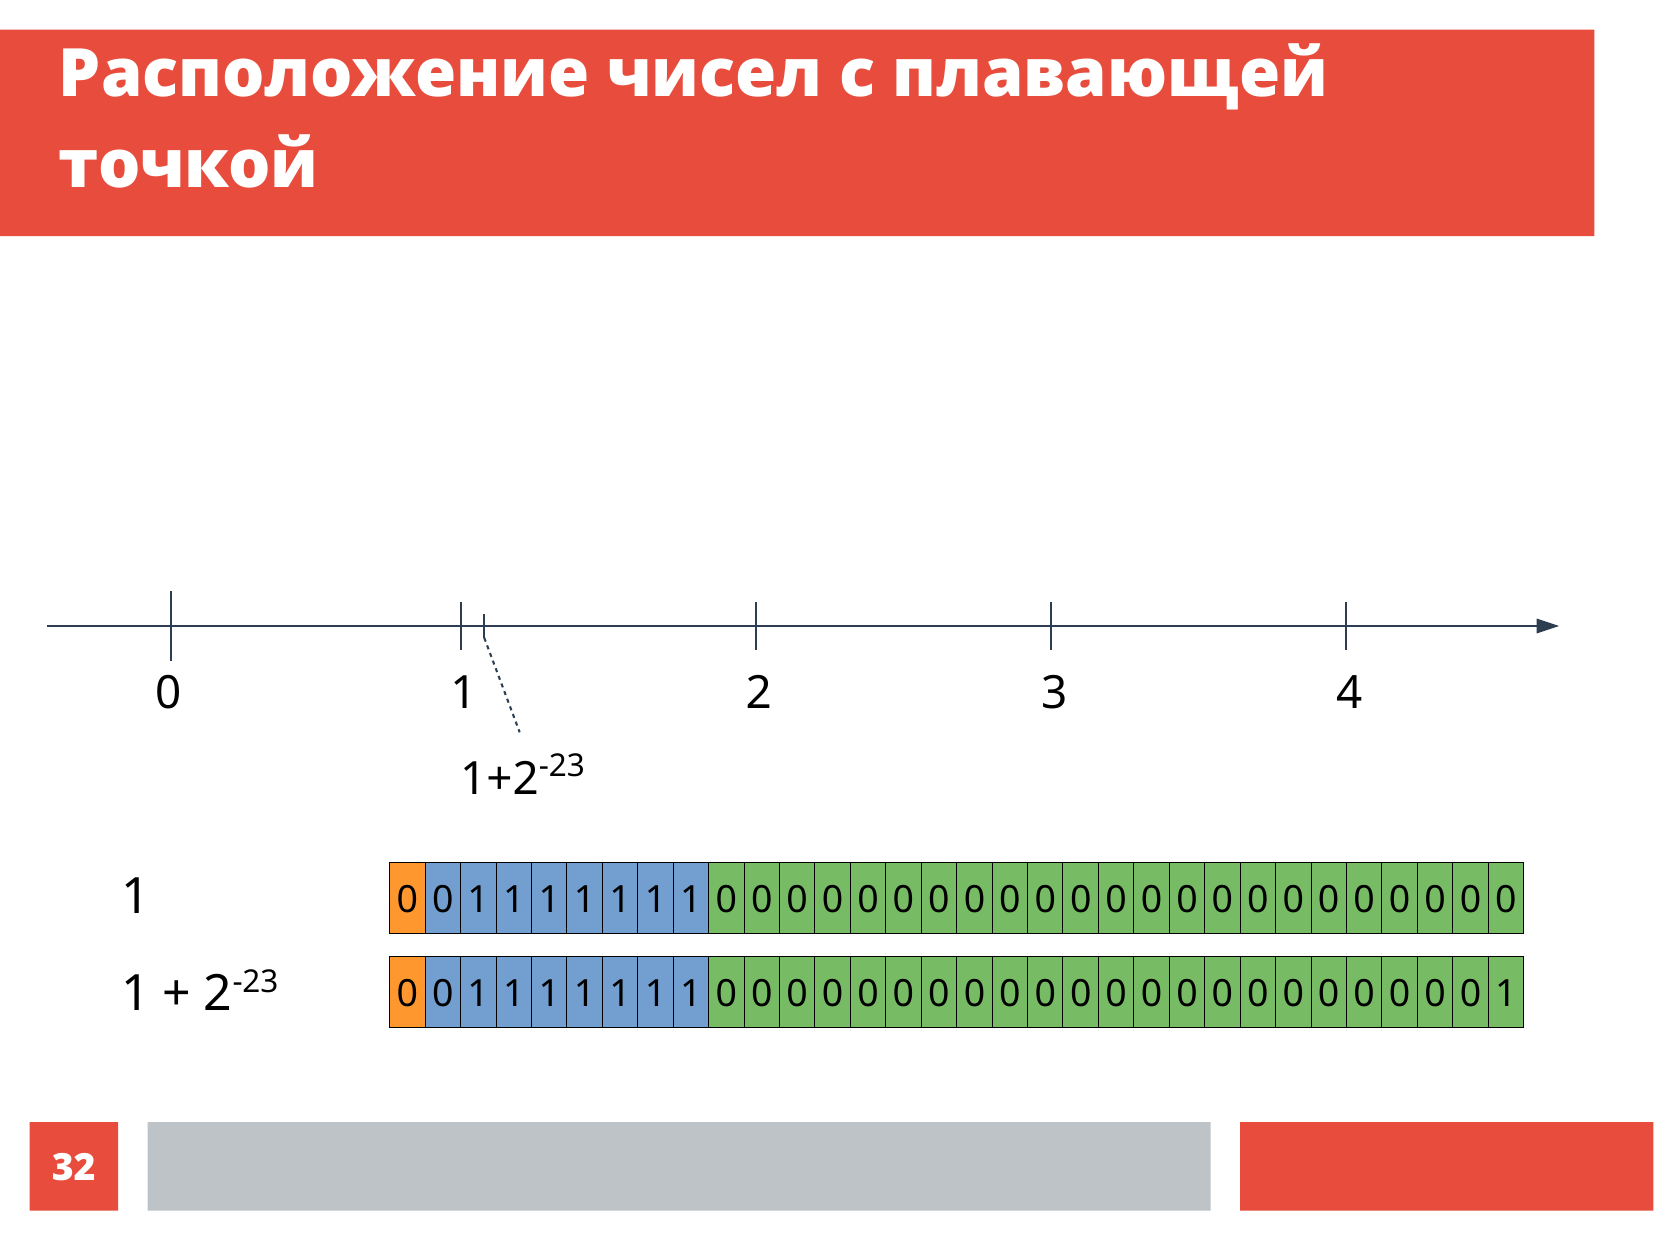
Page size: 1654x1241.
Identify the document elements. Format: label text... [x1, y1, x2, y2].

text_box 0 [1098, 862, 1133, 934]
text_box 0 [141, 661, 195, 721]
text_box 1 [531, 862, 566, 934]
text_box 3 [1027, 661, 1081, 721]
text_box 0 [1027, 956, 1062, 1028]
text_box 0 [1275, 956, 1311, 1028]
text_box 0 [1098, 956, 1133, 1028]
text_box 0 [389, 862, 426, 934]
text_box 0 [1452, 862, 1488, 934]
text_box 0 [1062, 956, 1098, 1028]
text_box 0 [1240, 956, 1275, 1028]
text_box 1 [437, 661, 491, 721]
text_box 1 [566, 862, 602, 934]
text_box 0 [1381, 862, 1417, 934]
text_box 1 [460, 956, 496, 1028]
text_box 0 [1133, 862, 1169, 934]
text_box 0 [1417, 956, 1452, 1028]
text_box 0 [1311, 956, 1346, 1028]
text_box 0 [709, 862, 744, 934]
text_box 1 [1488, 956, 1524, 1028]
text_box 0 [1027, 862, 1062, 934]
text_box 1+2-23 [496, 744, 550, 804]
text_box 1 [460, 862, 496, 934]
text_box 0 [389, 956, 426, 1028]
text_box 1 [566, 956, 602, 1028]
text_box 0 [850, 862, 885, 934]
text_box 0 [1452, 956, 1488, 1028]
text_box 1 [531, 956, 566, 1028]
text_box 0 [992, 956, 1027, 1028]
text_box 0 [426, 956, 460, 1028]
text_box 0 [1488, 862, 1524, 934]
text_box 0 [814, 862, 850, 934]
text_box 0 [1275, 862, 1311, 934]
text_box 0 [1346, 862, 1381, 934]
text_box 1 [602, 862, 637, 934]
text_box 0 [1240, 862, 1275, 934]
text_box 0 [1311, 862, 1346, 934]
title Расположение чисел с плавающей точкой [59, 59, 1595, 207]
text_box 4 [1322, 661, 1376, 721]
text_box 0 [1204, 862, 1240, 934]
text_box 0 [1204, 956, 1240, 1028]
text_box 0 [921, 956, 956, 1028]
text_box 1 + 2-23 [106, 956, 390, 1022]
text_box 0 [779, 862, 814, 934]
text_box 0 [885, 862, 921, 934]
text_box 0 [1381, 956, 1417, 1028]
text_box 0 [1169, 956, 1204, 1028]
text_box 0 [709, 956, 744, 1028]
text_box 1 [496, 956, 531, 1028]
text_box 0 [814, 956, 850, 1028]
text_box 0 [744, 862, 779, 934]
text_box 0 [1346, 956, 1381, 1028]
text_box 0 [850, 956, 885, 1028]
text_box 0 [992, 862, 1027, 934]
text_box 0 [426, 862, 460, 934]
text_box 0 [1169, 862, 1204, 934]
text_box 0 [1133, 956, 1169, 1028]
text_box 1 [673, 862, 709, 934]
text_box 1 [673, 956, 709, 1028]
text_box 1 [602, 956, 637, 1028]
text_box 1 [496, 862, 531, 934]
text_box 1 [637, 862, 673, 934]
text_box 0 [921, 862, 956, 934]
text_box 0 [744, 956, 779, 1028]
text_box 0 [779, 956, 814, 1028]
text_box 0 [956, 956, 992, 1028]
text_box 2 [732, 661, 786, 721]
text_box 1 [106, 862, 390, 928]
text_box 0 [1062, 862, 1098, 934]
text_box 0 [885, 956, 921, 1028]
text_box 0 [1417, 862, 1452, 934]
text_box 1 [637, 956, 673, 1028]
text_box 0 [956, 862, 992, 934]
